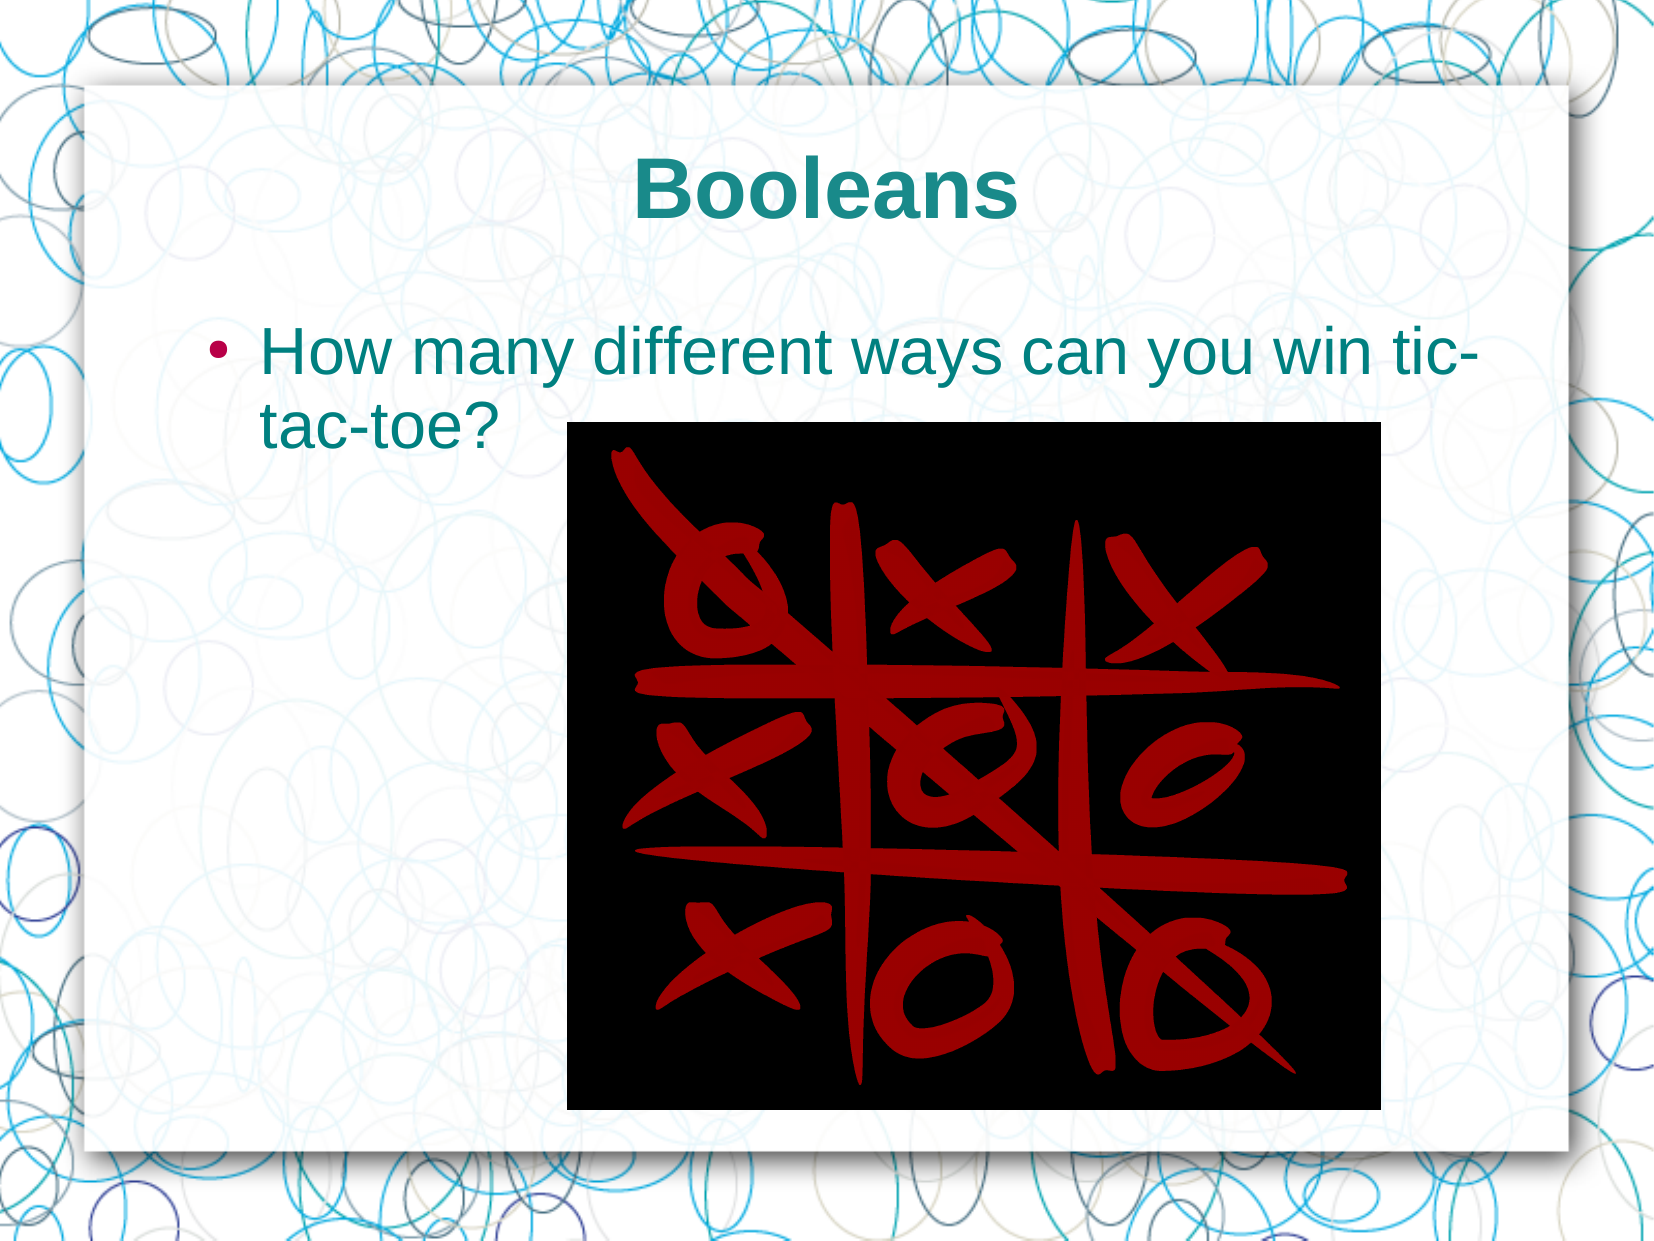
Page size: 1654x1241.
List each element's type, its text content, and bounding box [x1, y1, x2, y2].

list How many different ways can you win tic-tac-toe? [118, 313, 1536, 1034]
title Booleans [82, 84, 1571, 292]
picture [0, 0, 1654, 1241]
